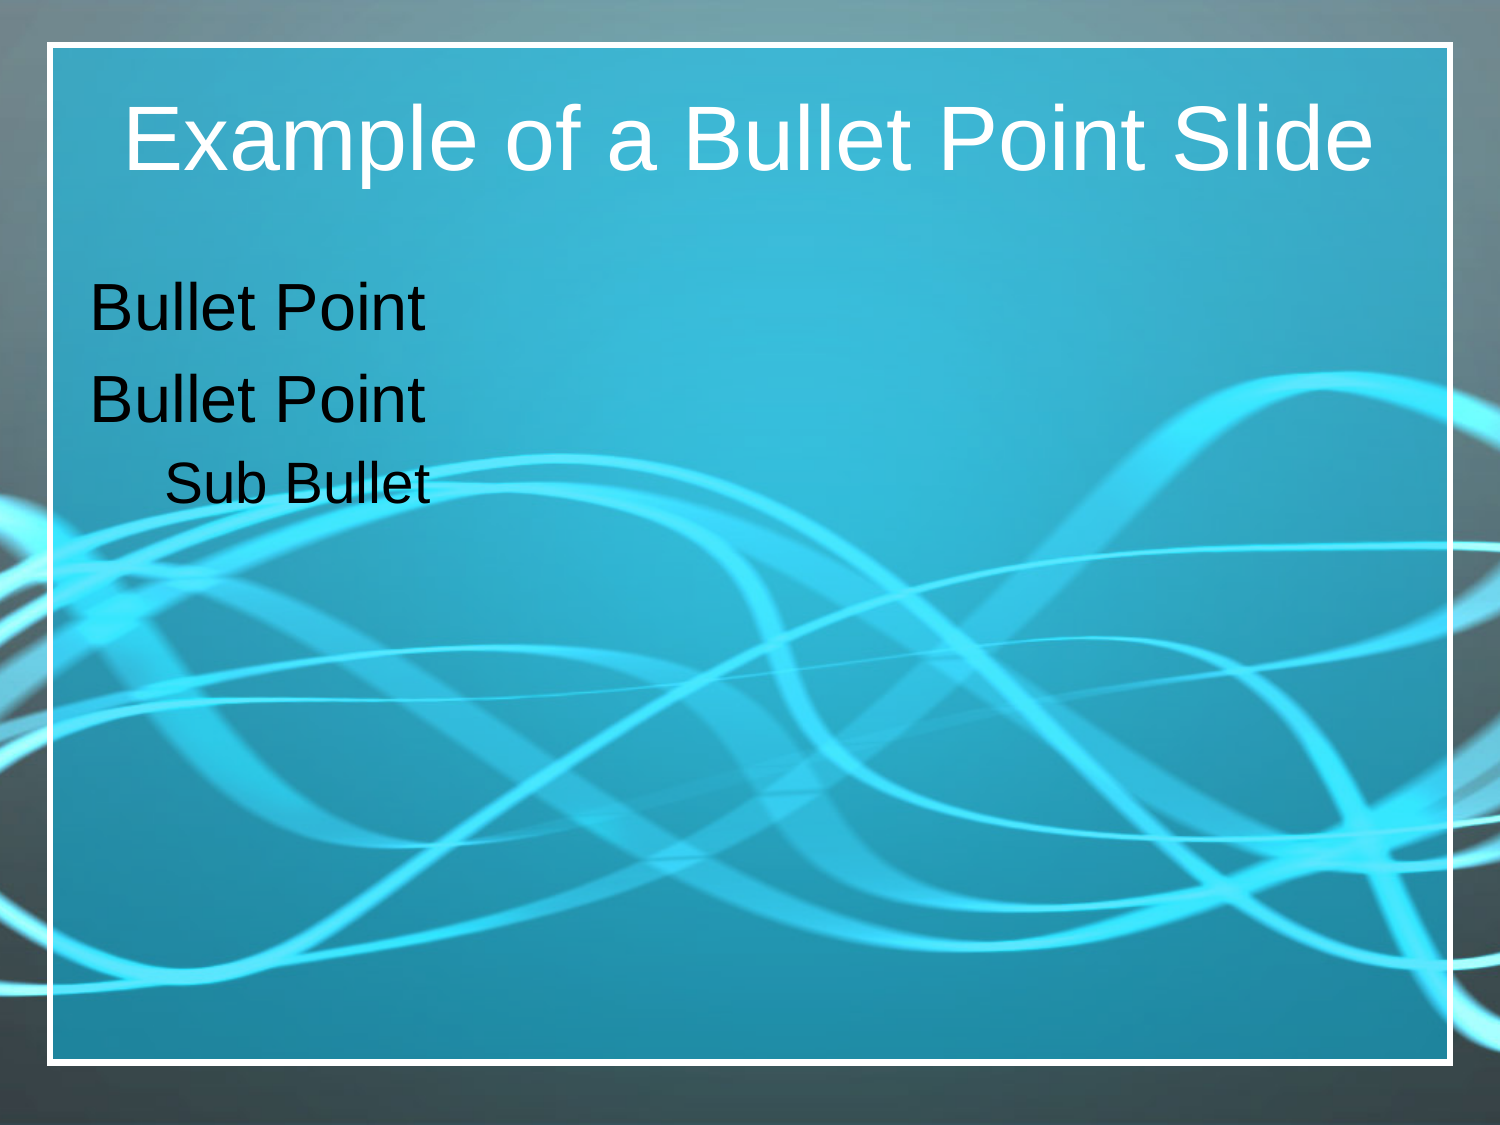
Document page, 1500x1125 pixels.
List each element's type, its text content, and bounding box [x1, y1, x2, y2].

list Bullet Point Bullet Point Sub Bullet [75, 262, 1426, 870]
picture [0, 0, 1500, 1125]
title Example of a Bullet Point Slide [75, 45, 1426, 233]
